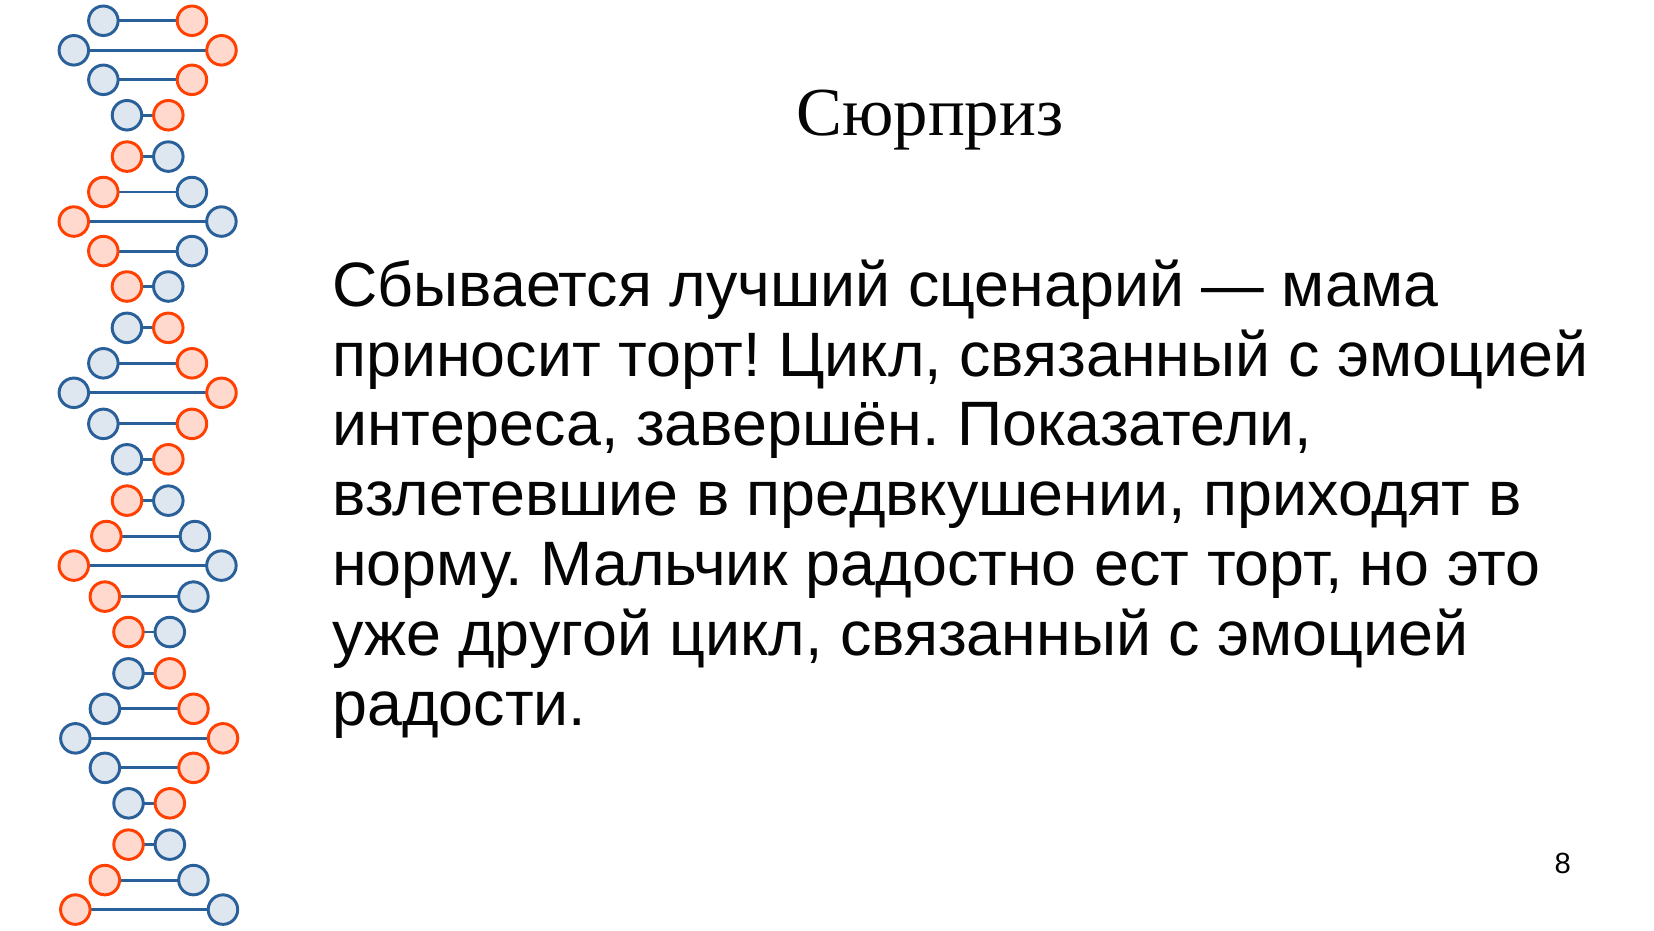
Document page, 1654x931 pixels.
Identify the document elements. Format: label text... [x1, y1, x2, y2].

title Сюрприз [265, 35, 1595, 189]
list Сбывается лучший сценарий — мама приносит торт! Цикл, связанный с эмоцией интереса, завершён. Показатели, взлетевшие в предвкушении, приходят в норму. Мальчик радостно ест торт, но это уже другой цикл, связанный с эмоцией радости. [265, 224, 1595, 764]
